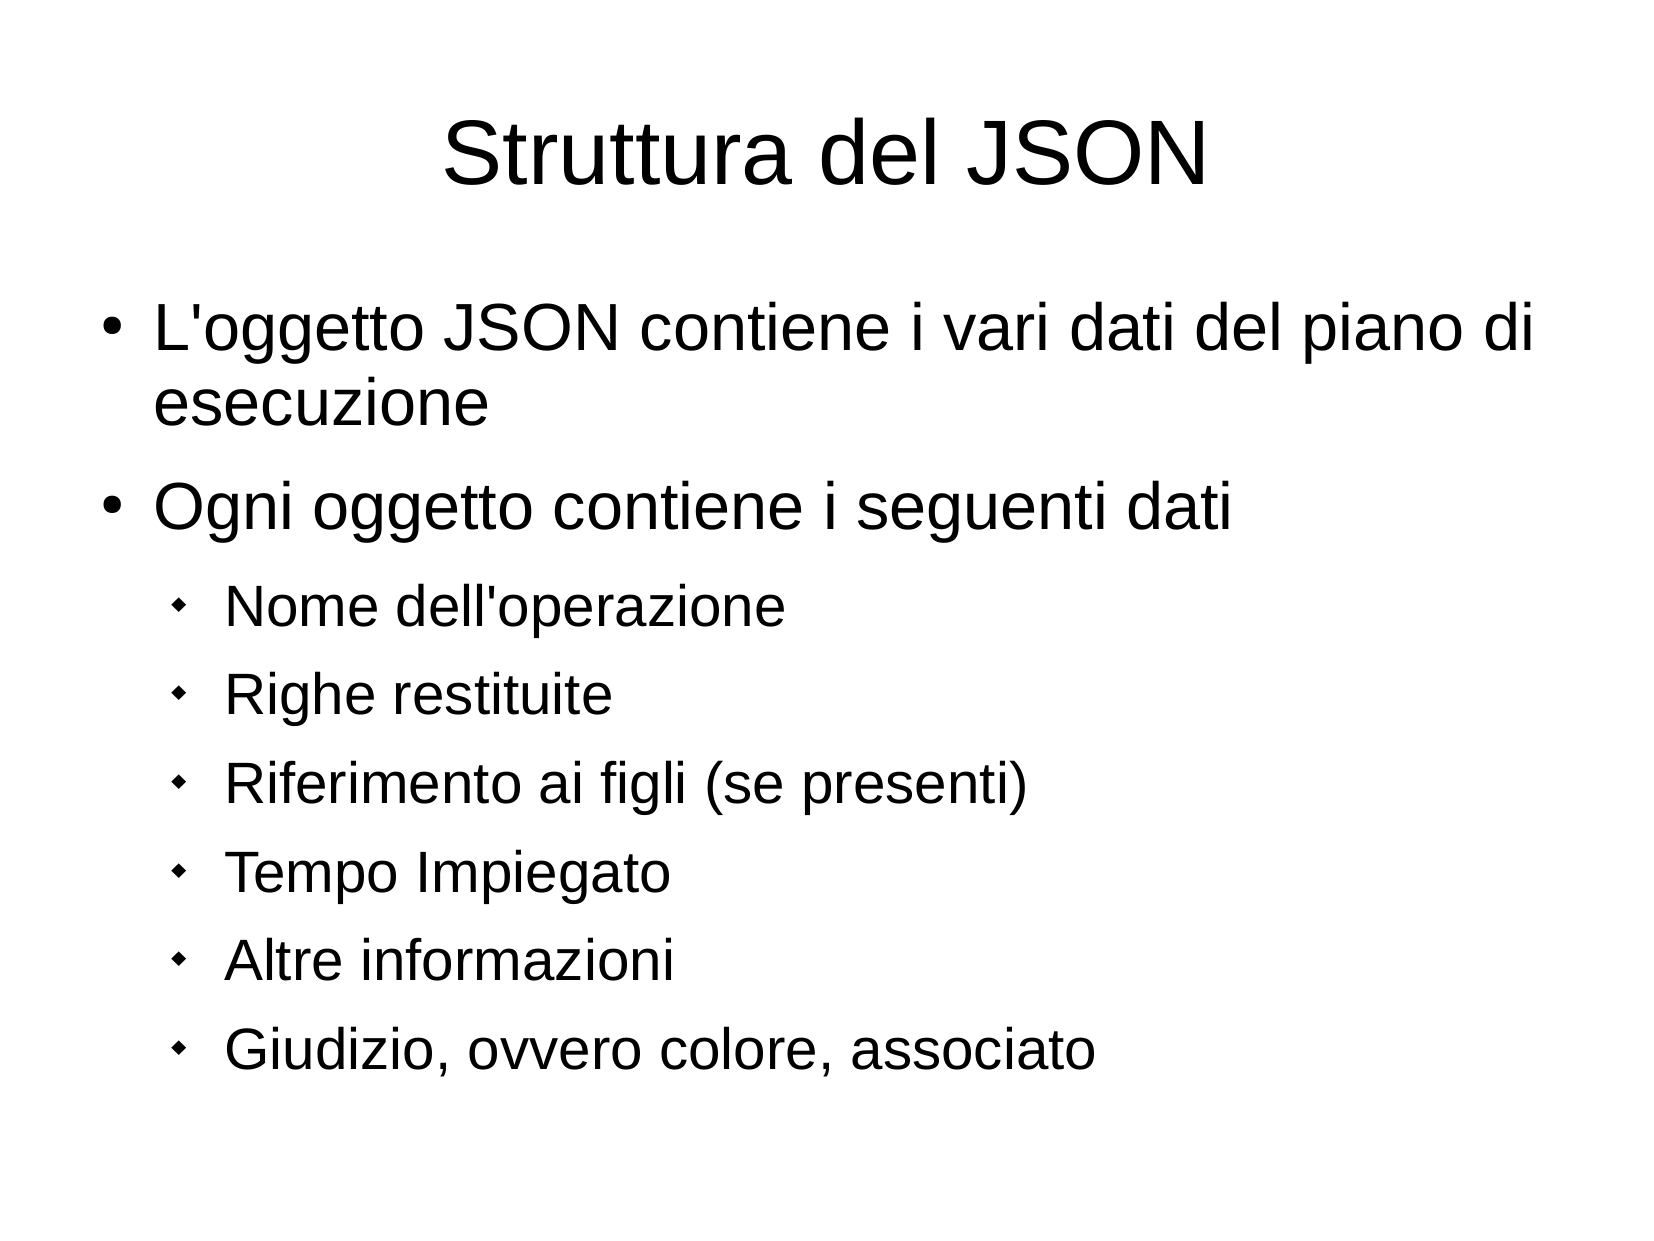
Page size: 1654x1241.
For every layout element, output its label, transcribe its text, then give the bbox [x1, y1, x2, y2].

list L'oggetto JSON contiene i vari dati del piano di esecuzione Ogni oggetto contiene i seguenti dati Nome dell'operazione Righe restituite Riferimento ai figli (se presenti) Tempo Impiegato Altre informazioni Giudizio, ovvero colore, associato [82, 290, 1571, 1094]
title Struttura del JSON [82, 56, 1571, 250]
